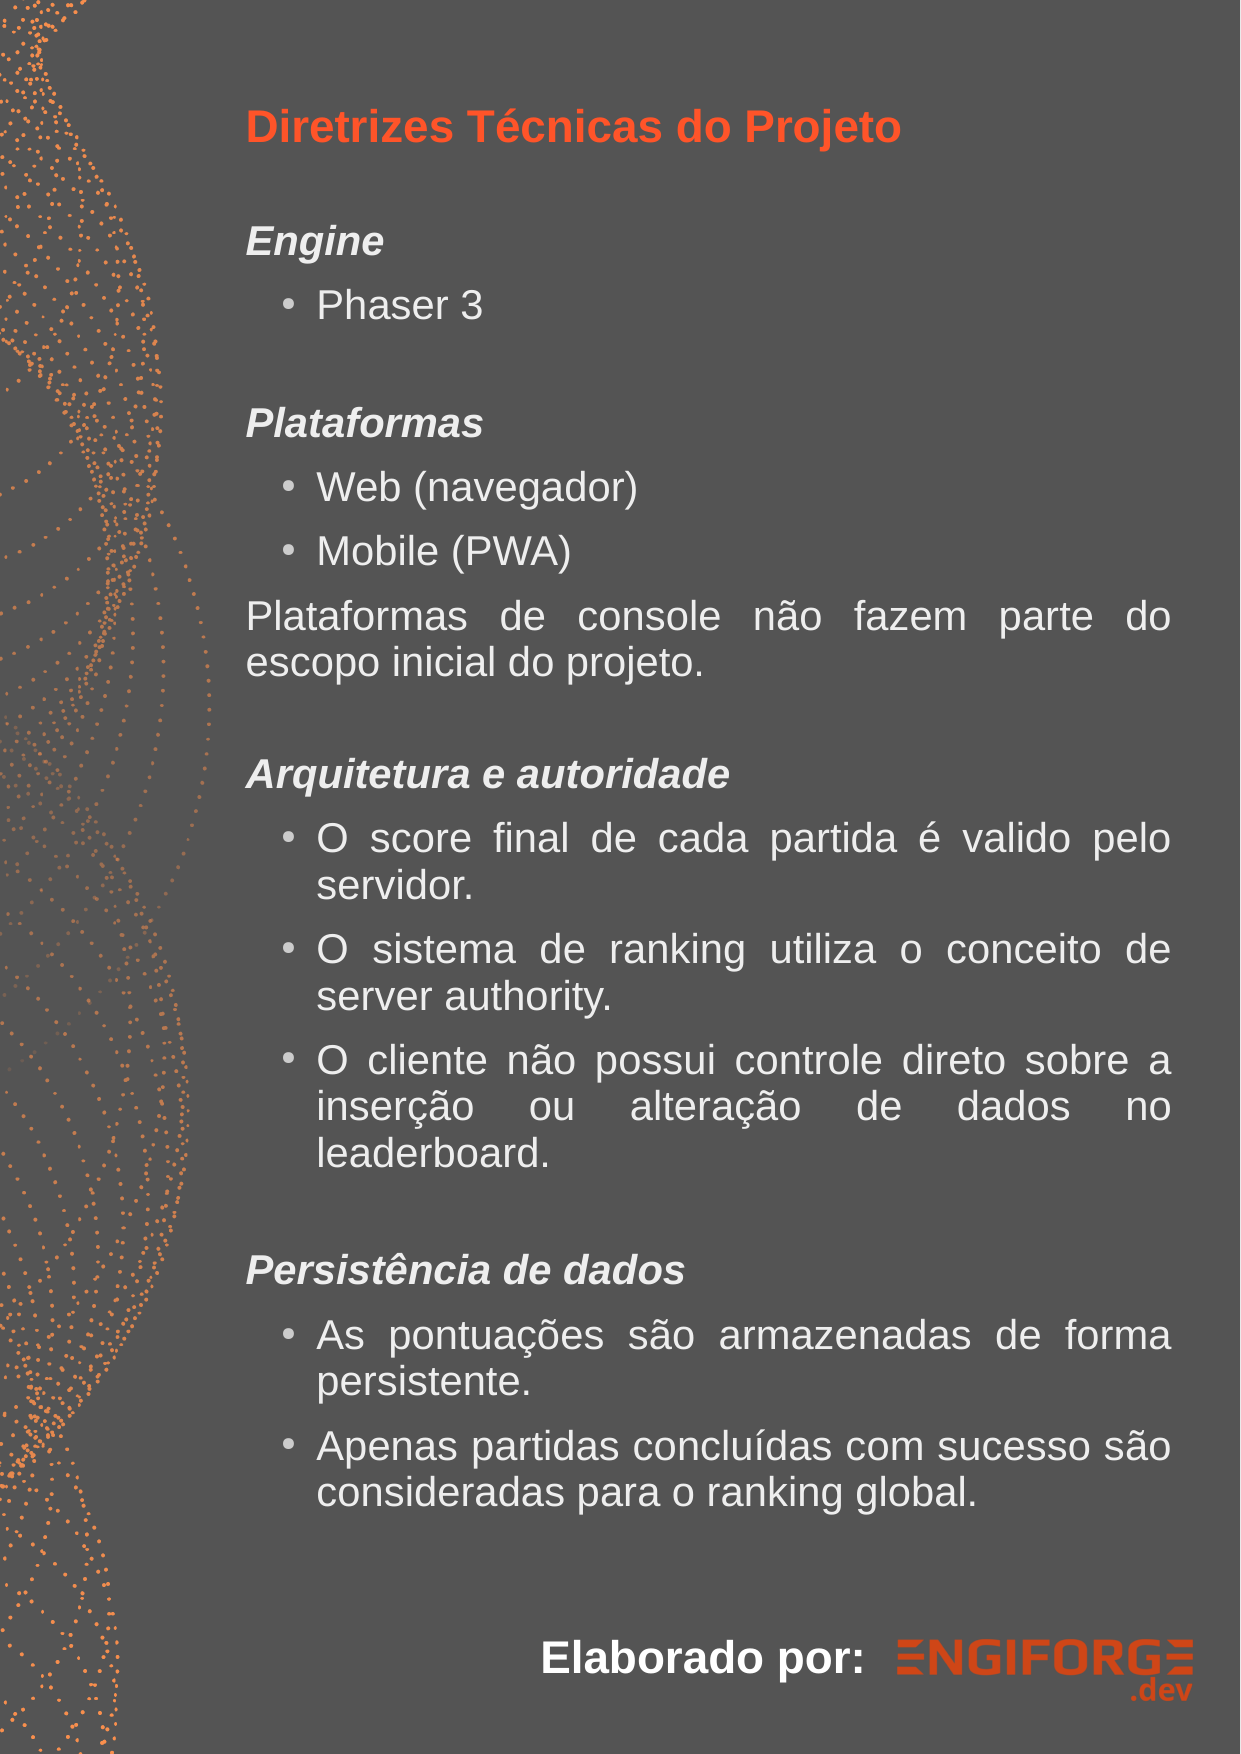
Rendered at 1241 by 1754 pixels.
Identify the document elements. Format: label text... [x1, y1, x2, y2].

text_box Elaborado por: [525, 1624, 941, 1742]
picture [0, 0, 1241, 1754]
text_box Diretrizes Técnicas do Projeto Engine Phaser 3 Plataformas Web (navegador) Mobile (PWA) Plataformas de console não fazem parte do escopo inicial do projeto. Arquitetura e autoridade O score final de cada partida é valido pelo servidor. O sistema de ranking utiliza o conceito de server authority. O cliente não possui controle direto sobre a inserção ou alteração de dados no leaderboard. Persistência de dados As pontuações são armazenadas de forma persistente. Apenas partidas concluídas com sucesso são consideradas para o ranking global. [230, 93, 1188, 1592]
